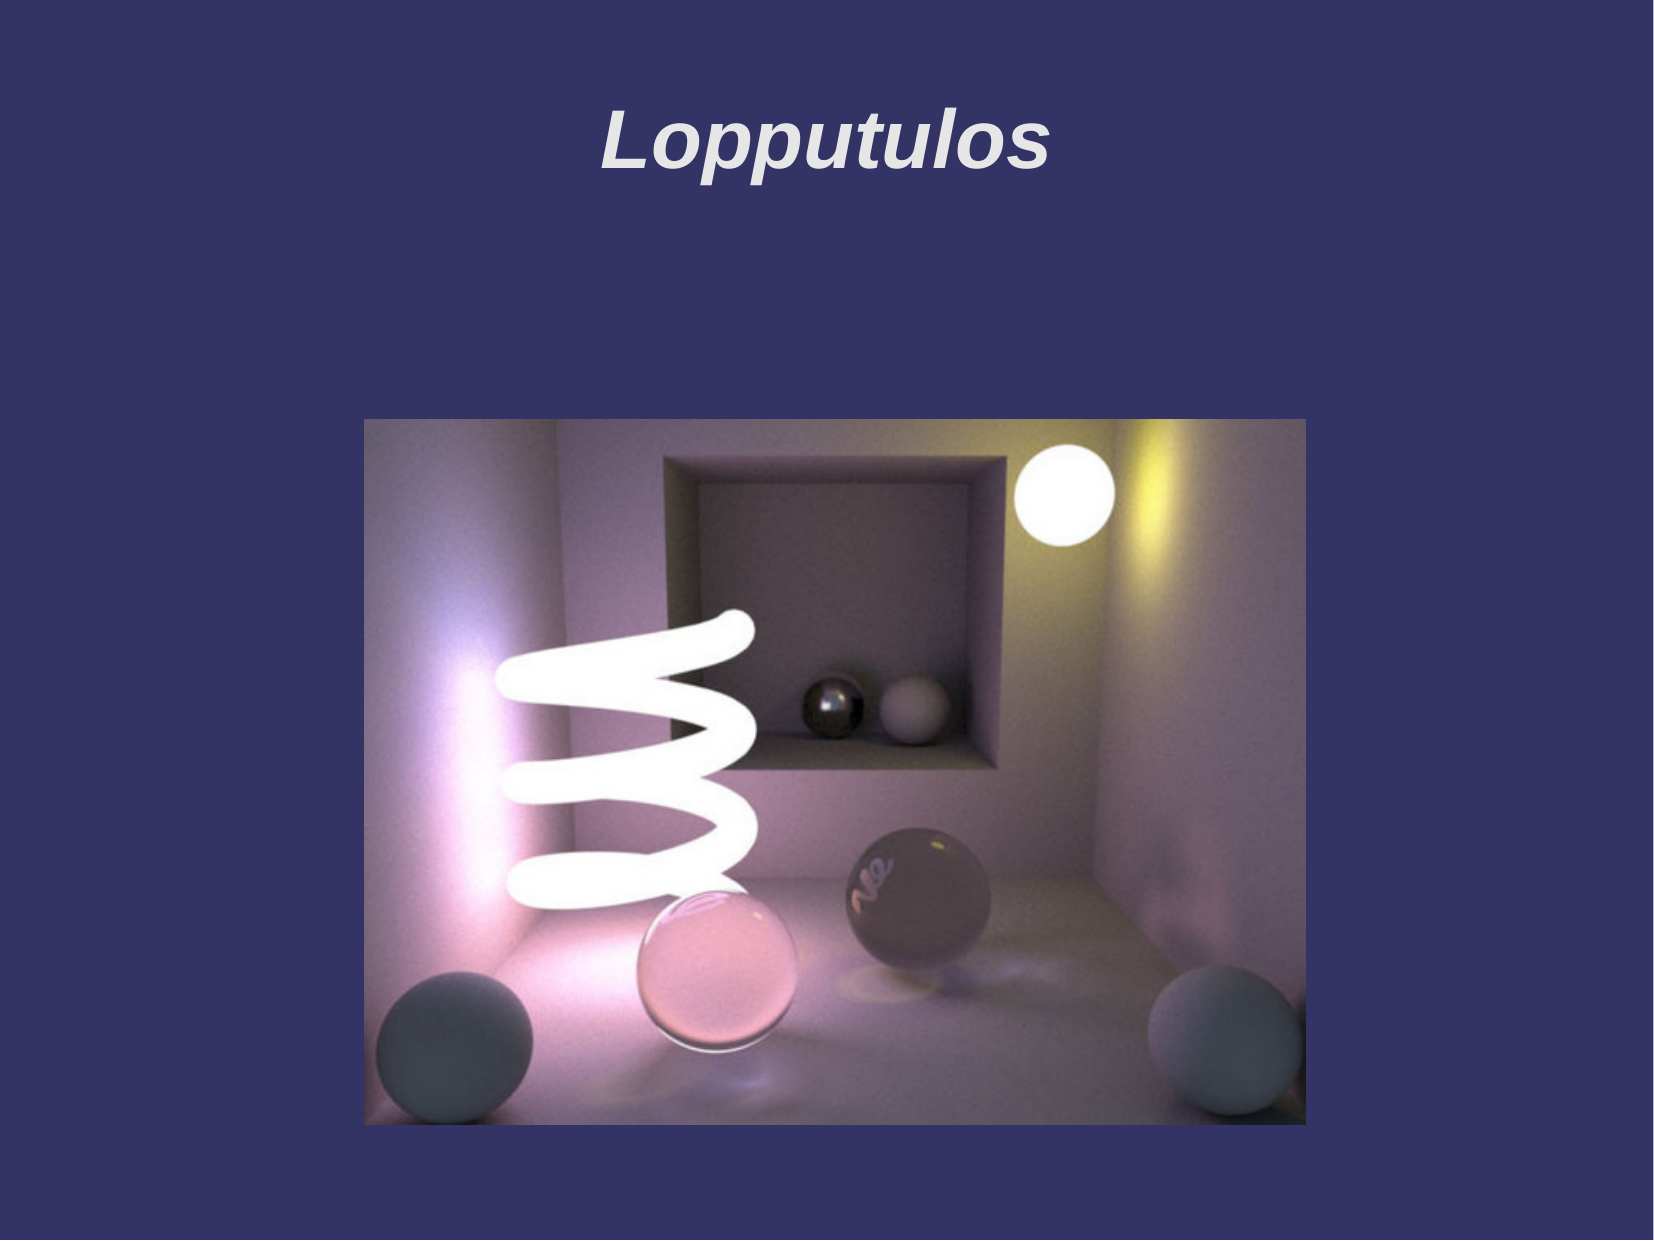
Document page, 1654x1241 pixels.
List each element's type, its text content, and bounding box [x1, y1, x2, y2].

picture [364, 419, 1306, 1126]
title Lopputulos [59, 61, 1595, 219]
